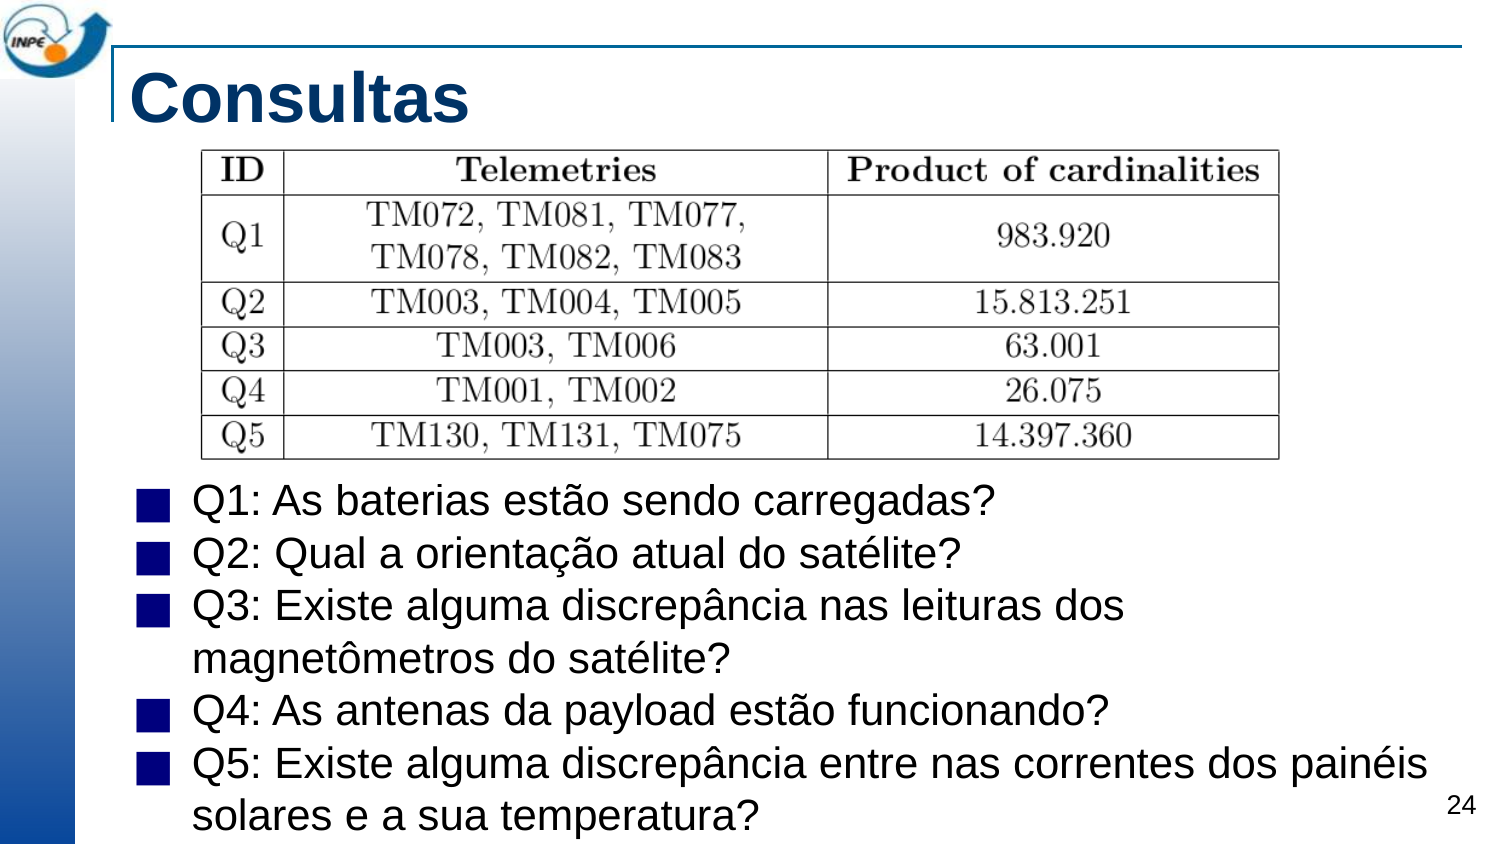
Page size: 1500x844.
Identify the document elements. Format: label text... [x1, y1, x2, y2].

picture [0, 0, 113, 79]
title Consultas [112, 46, 1450, 141]
slide_number <number> [1403, 779, 1494, 844]
list Q1: As baterias estão sendo carregadas? Q2: Qual a orientação atual do satélite? Q3: Existe alguma discrepância nas leituras dos magnetômetros do satélite? Q4: As antenas da payload estão funcionando? Q5: Existe alguma discrepância entre nas correntes dos painéis solares e a sua temperatura? [99, 463, 1450, 833]
picture [195, 140, 1305, 484]
